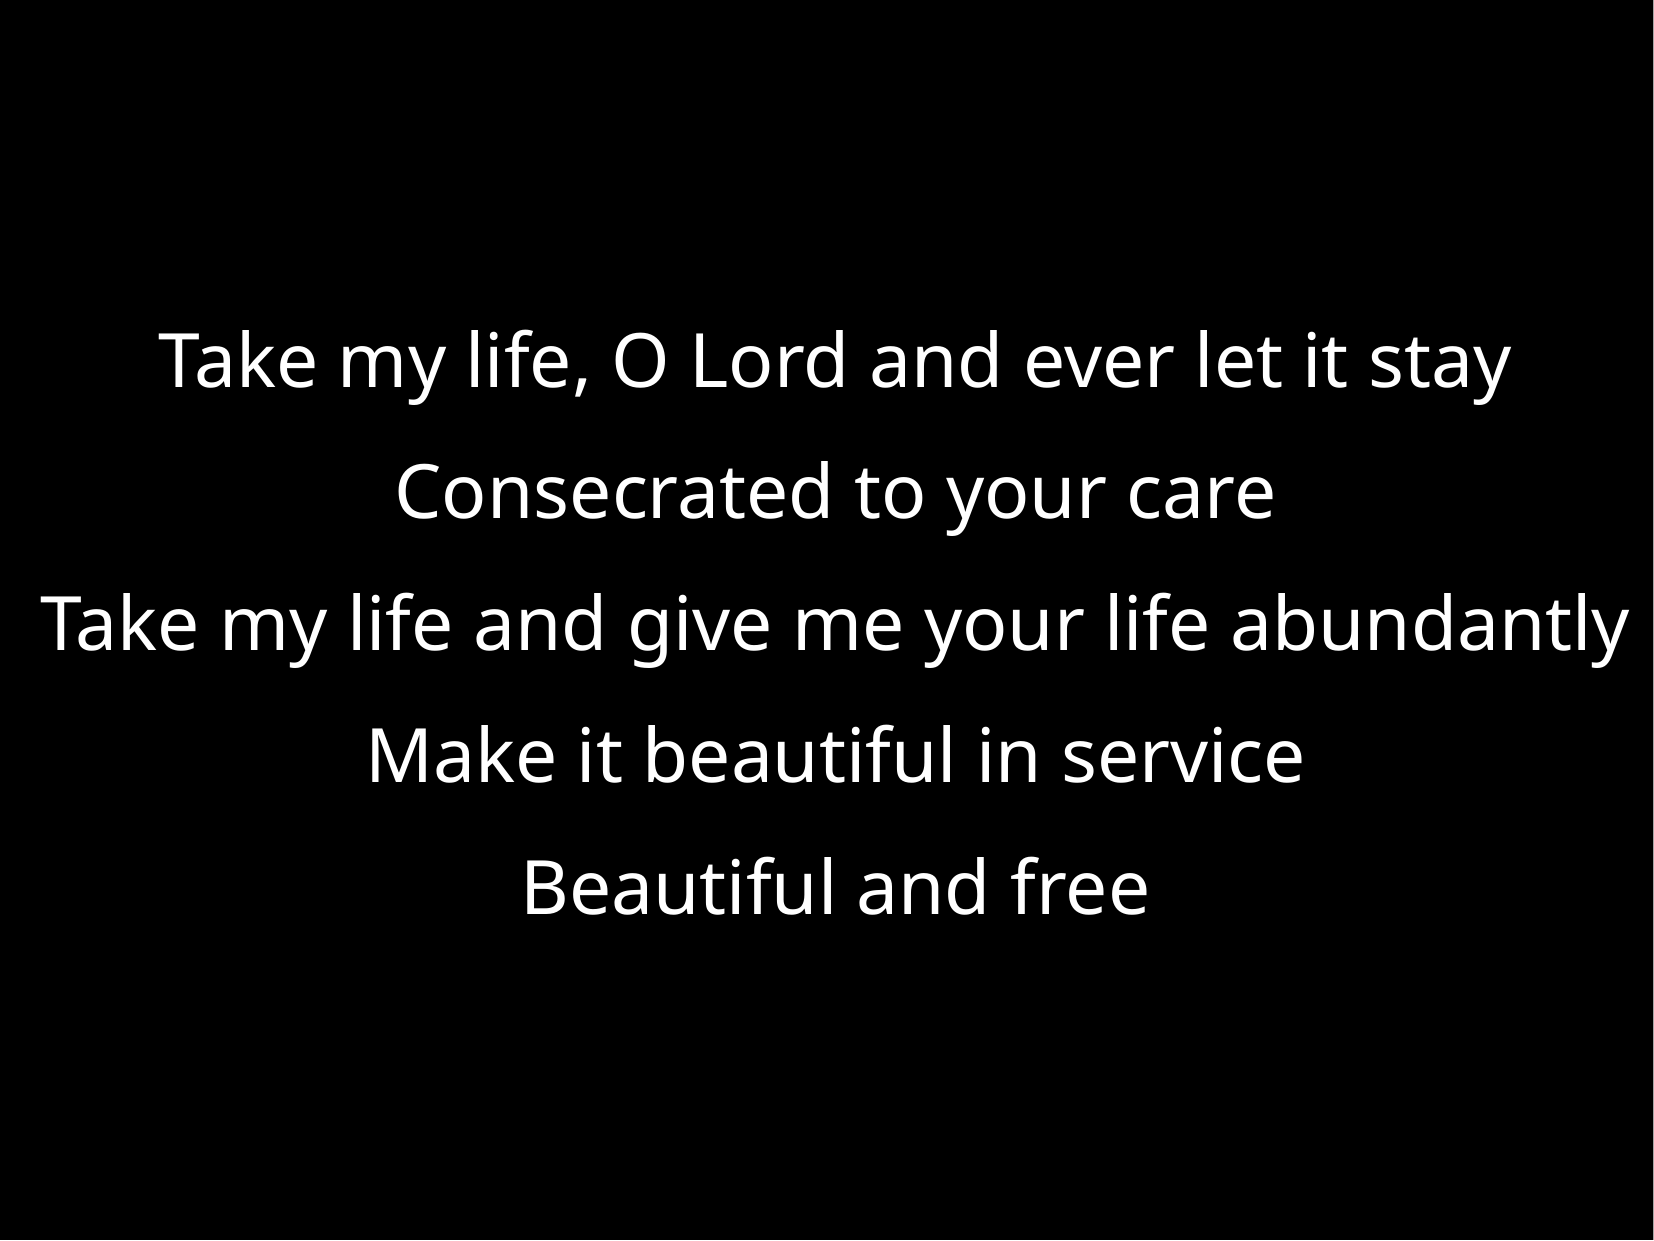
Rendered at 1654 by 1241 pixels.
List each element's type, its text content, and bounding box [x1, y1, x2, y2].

list Take my life, O Lord and ever let it stay Consecrated to your care Take my life and give me your life abundantly Make it beautiful in service Beautiful and free [0, 307, 1654, 1229]
